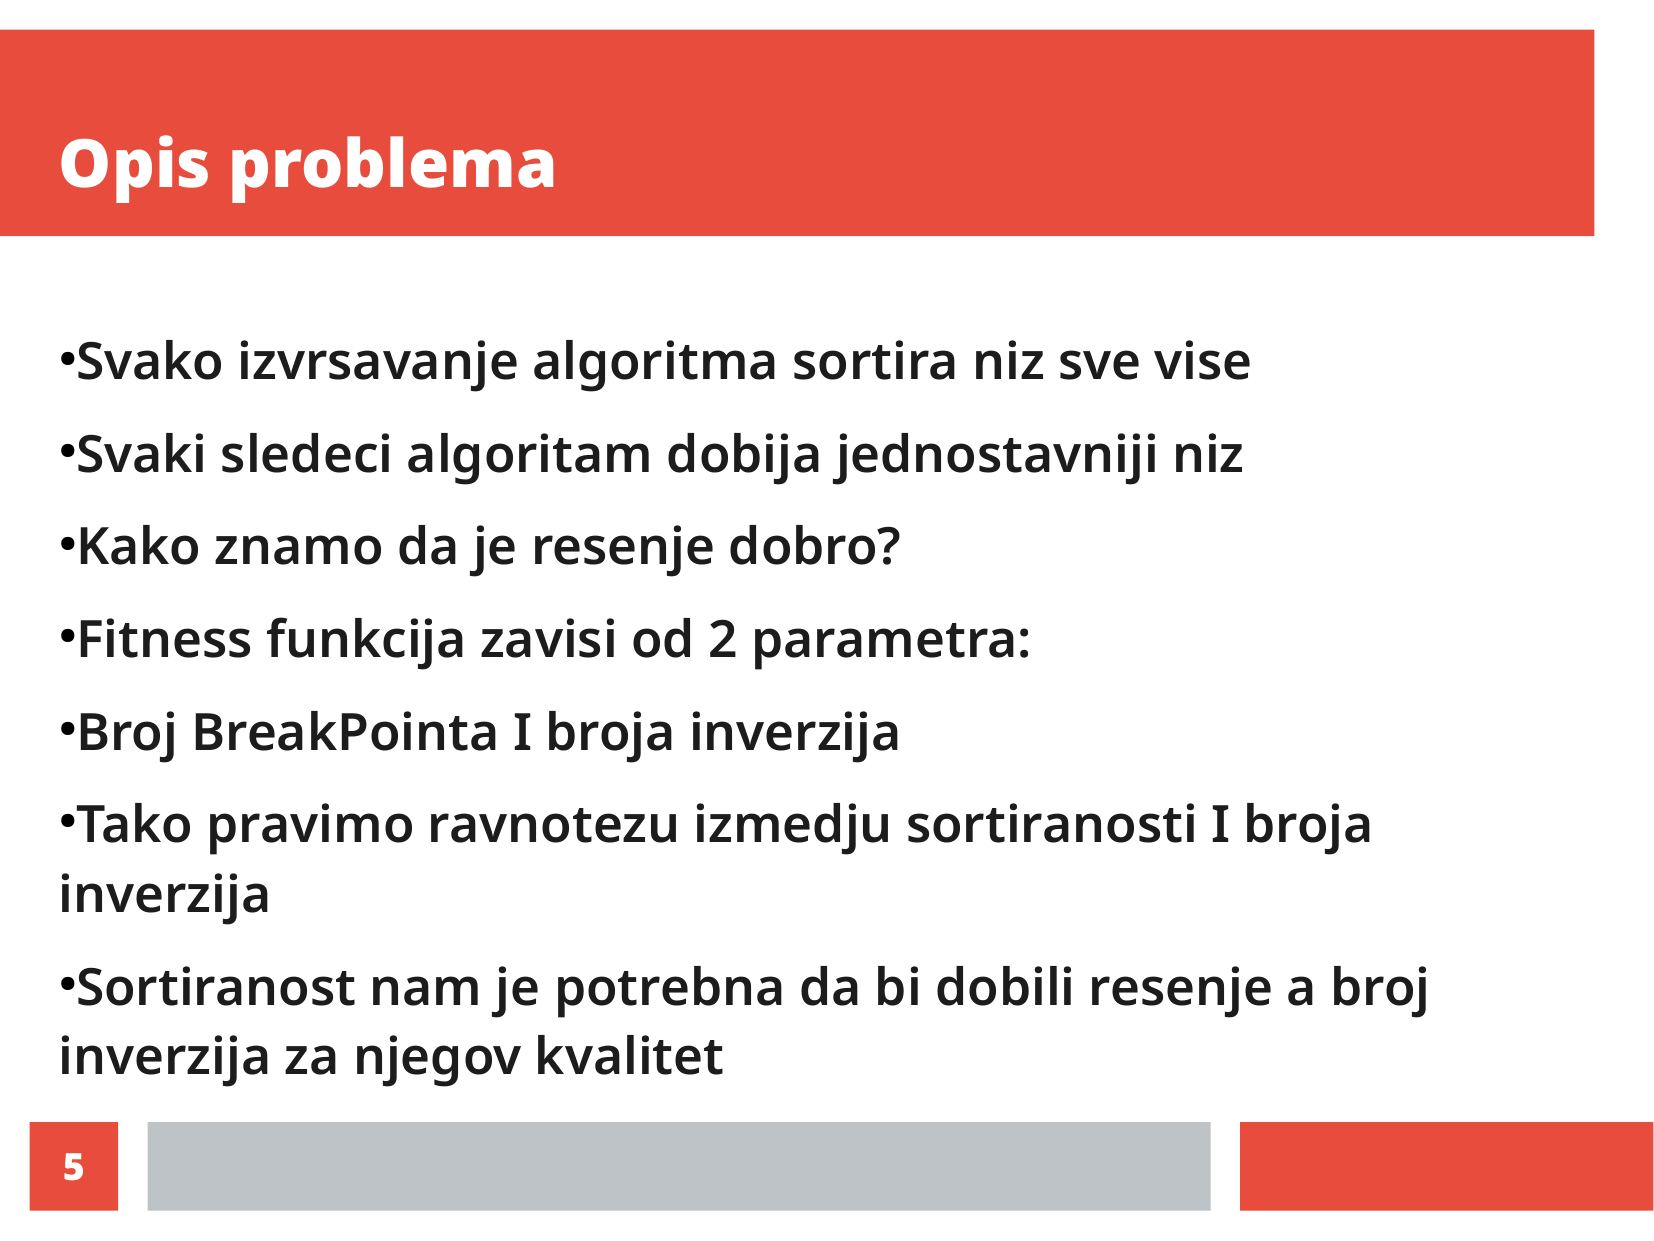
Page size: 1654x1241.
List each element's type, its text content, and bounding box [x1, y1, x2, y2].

title Opis problema [59, 59, 1595, 207]
list Svako izvrsavanje algoritma sortira niz sve vise Svaki sledeci algoritam dobija jednostavniji niz Kako znamo da je resenje dobro? Fitness funkcija zavisi od 2 parametra: Broj BreakPointa I broja inverzija Tako pravimo ravnotezu izmedju sortiranosti I broja inverzija Sortiranost nam je potrebna da bi dobili resenje a broj inverzija za njegov kvalitet [59, 324, 1565, 1093]
